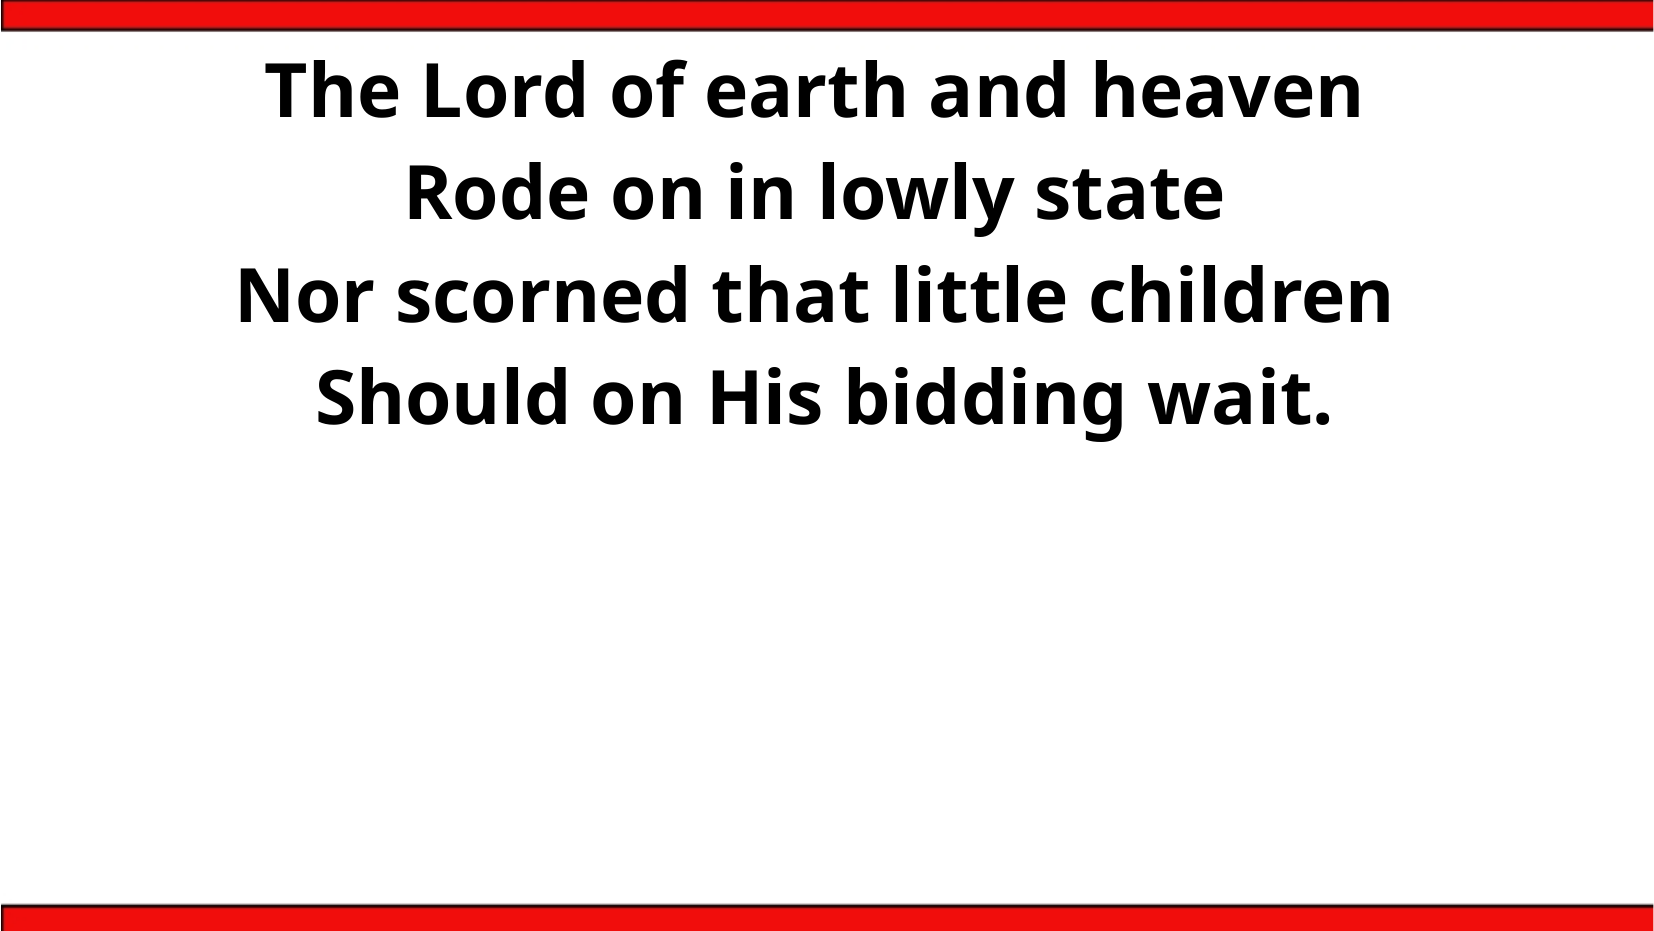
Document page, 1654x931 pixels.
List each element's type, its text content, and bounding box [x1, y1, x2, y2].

picture [1, 0, 1654, 931]
text_box The Lord of earth and heaven Rode on in lowly state Nor scorned that little children Should on His bidding wait. [60, 30, 1591, 445]
